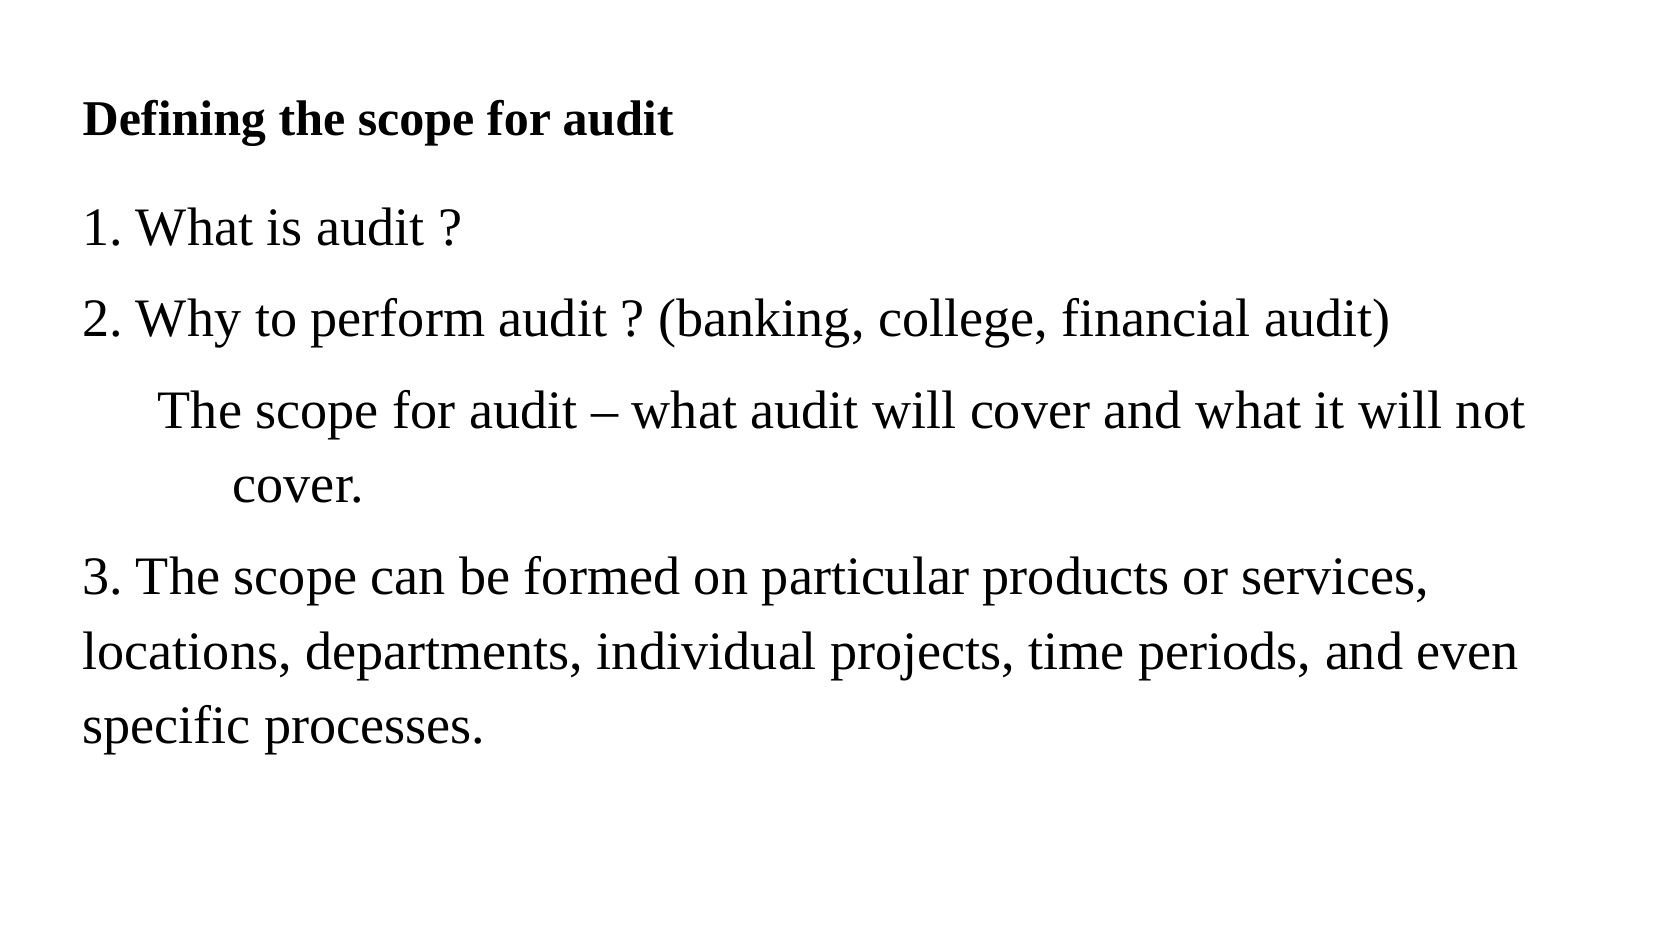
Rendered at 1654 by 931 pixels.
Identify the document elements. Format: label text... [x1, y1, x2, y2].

subtitle 1. What is audit ? 2. Why to perform audit ? (banking, college, financial audit) The scope for audit – what audit will cover and what it will not cover. 3. The scope can be formed on particular products or services, locations, departments, individual projects, time periods, and even specific processes. [82, 181, 1571, 827]
title Defining the scope for audit [82, 67, 1477, 154]
